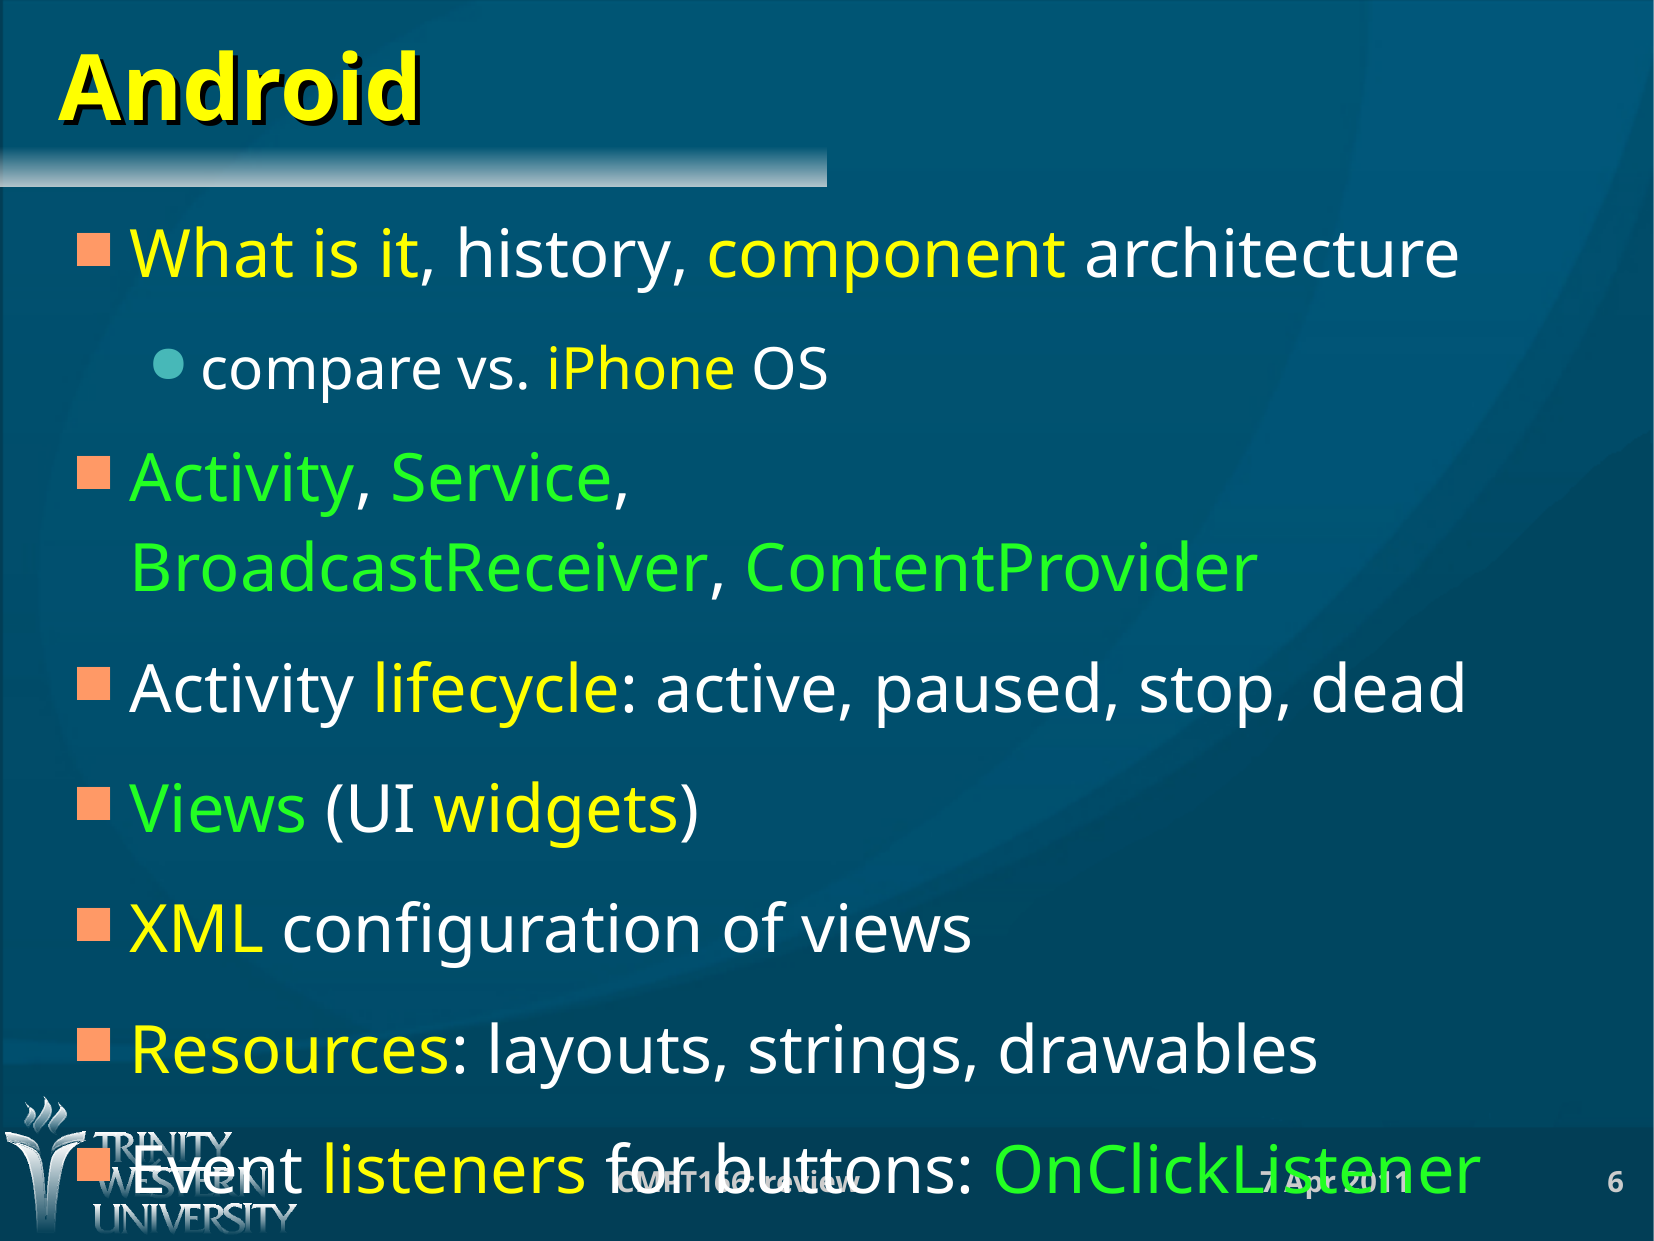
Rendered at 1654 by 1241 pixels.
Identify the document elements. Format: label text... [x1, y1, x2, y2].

list What is it, history, component architecture compare vs. iPhone OS Activity, Service, BroadcastReceiver, ContentProvider Activity lifecycle: active, paused, stop, dead Views (UI widgets) XML configuration of views Resources: layouts, strings, drawables Event listeners for buttons: OnClickListener [59, 206, 1625, 1098]
title Android [59, 19, 1595, 148]
picture [38, 1227, 54, 1232]
